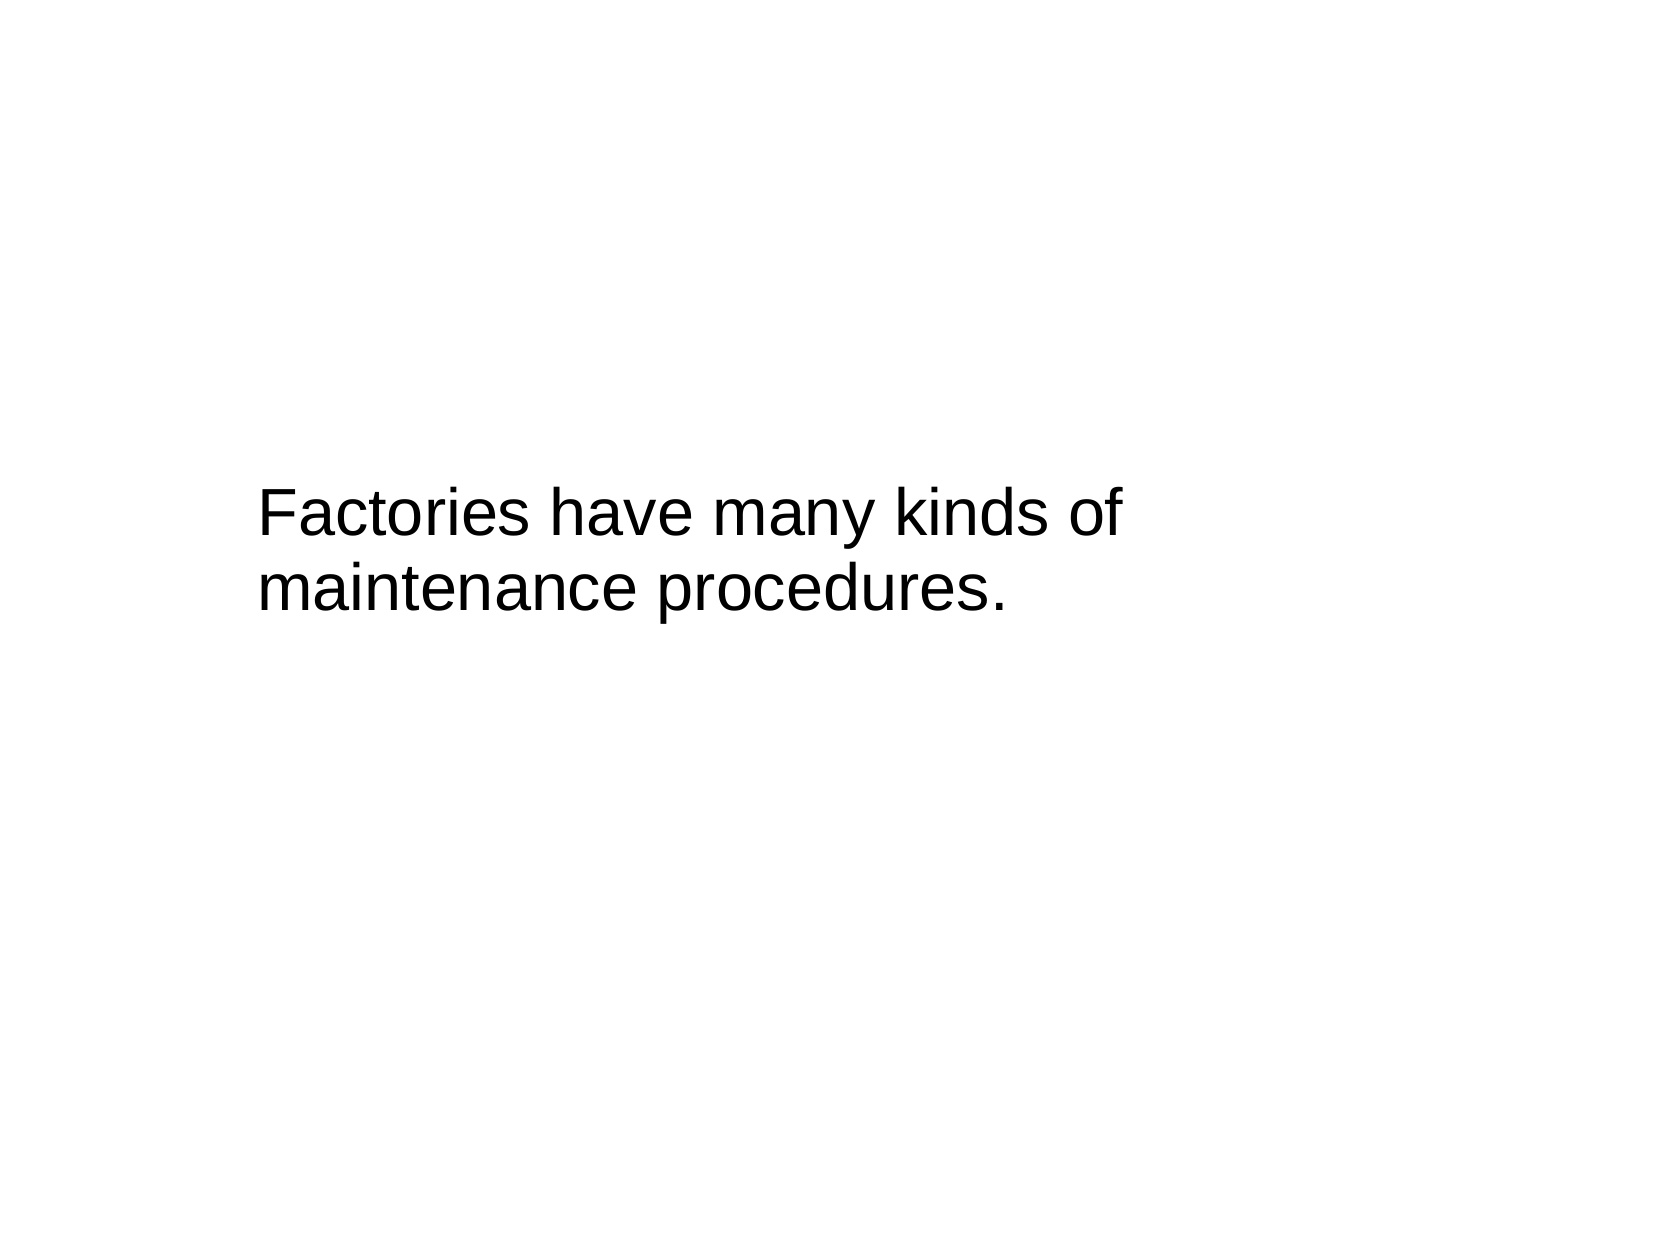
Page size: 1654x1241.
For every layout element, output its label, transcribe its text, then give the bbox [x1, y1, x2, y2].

text_box Factories have many kinds of maintenance procedures. [242, 318, 1458, 1081]
